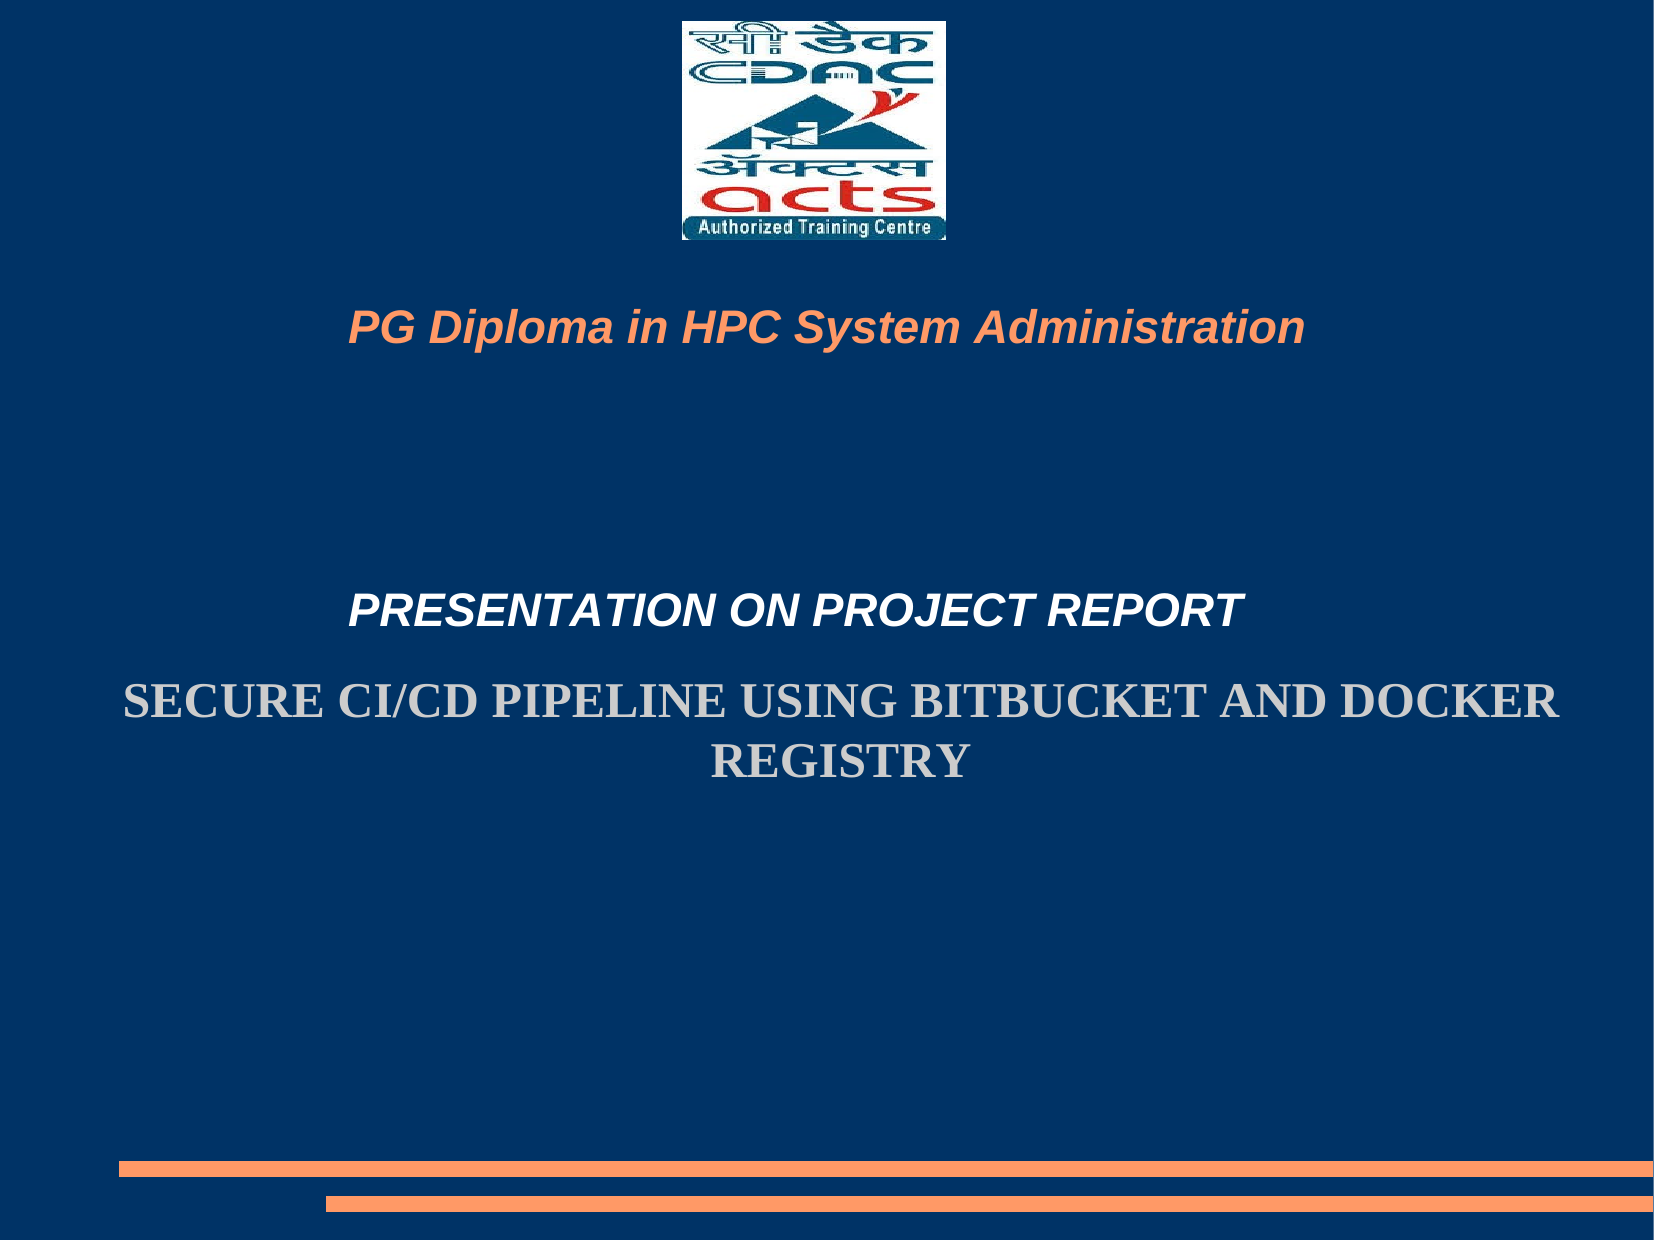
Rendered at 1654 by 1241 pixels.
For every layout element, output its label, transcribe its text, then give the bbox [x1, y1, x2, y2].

picture [682, 233, 742, 241]
title PG Diploma in HPC System Administration PRESENTATION ON PROJECT REPORT [348, 306, 1336, 322]
picture [896, 235, 946, 241]
picture [682, 22, 946, 241]
subtitle SECURE CI/CD PIPELINE USING BITBUCKET AND DOCKER REGISTRY [121, 322, 1561, 1132]
